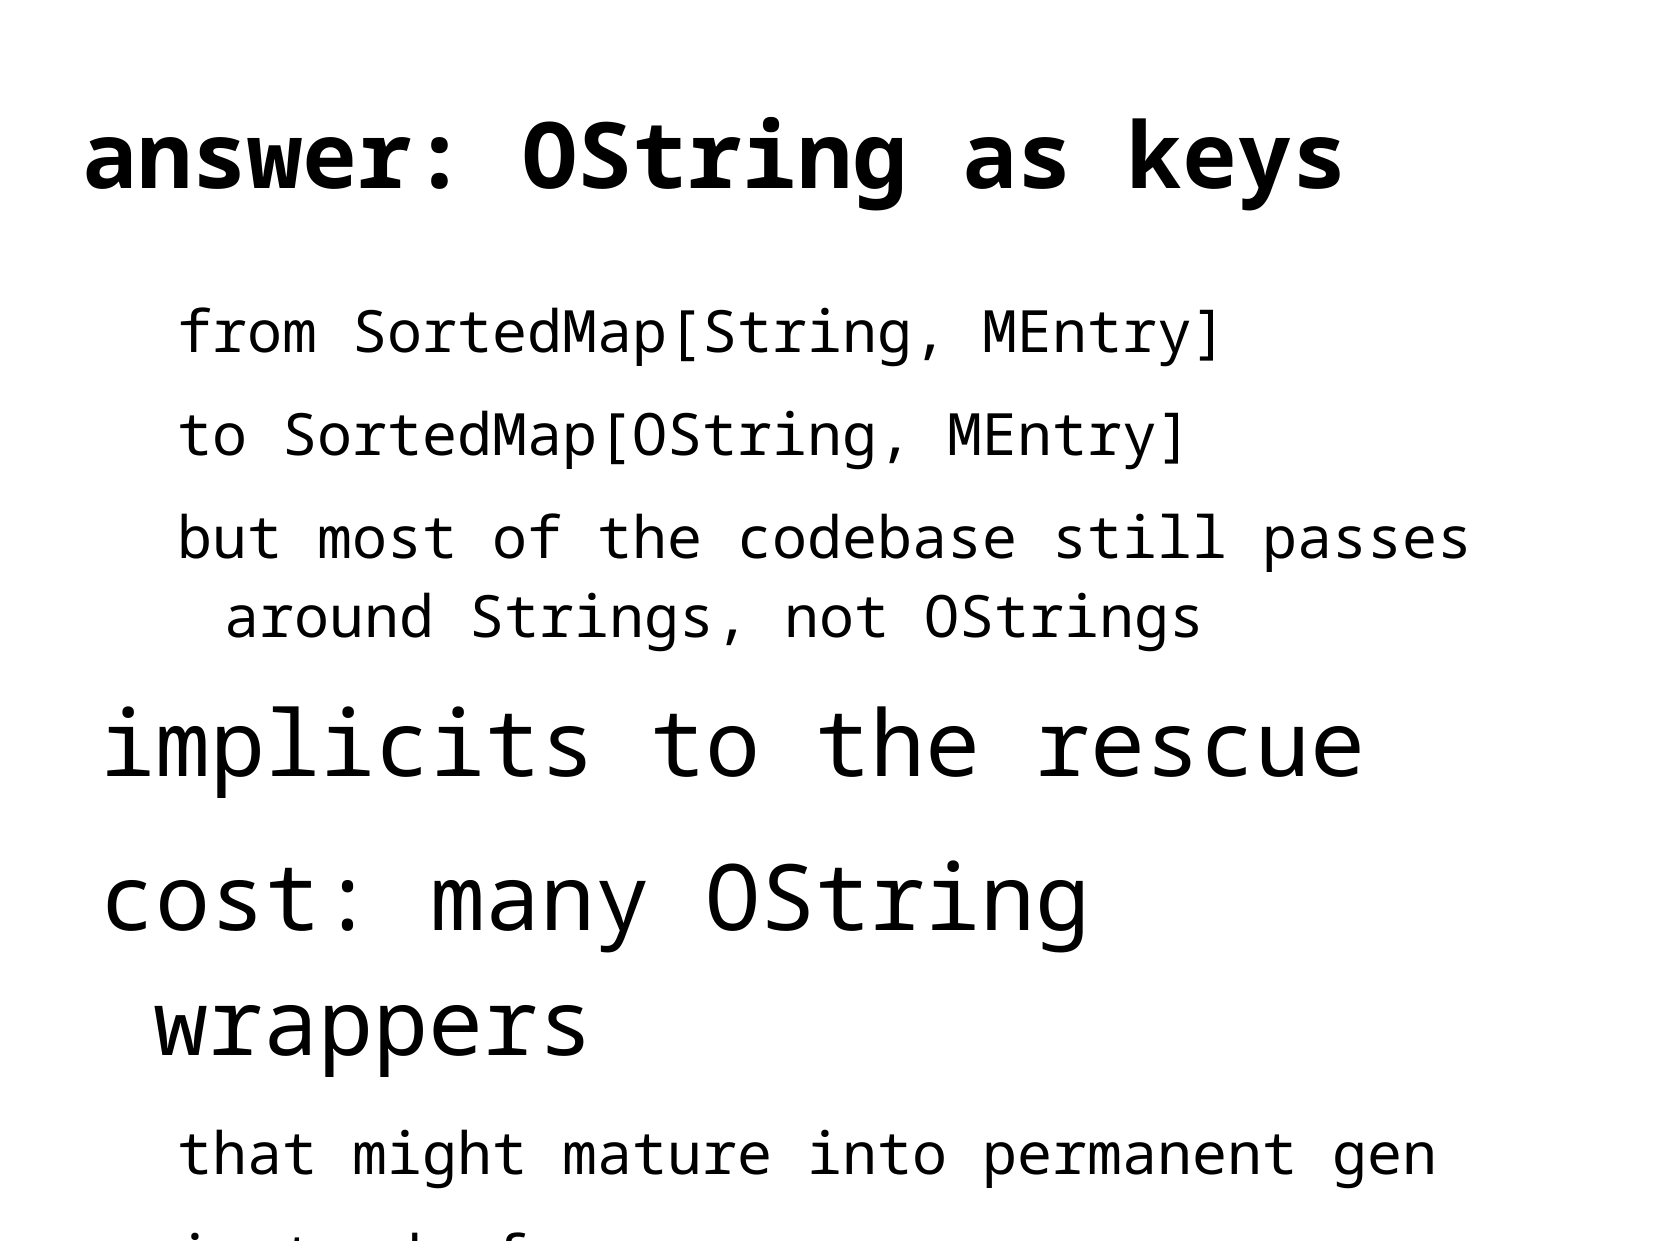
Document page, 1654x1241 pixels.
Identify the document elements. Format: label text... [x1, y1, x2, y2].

title answer: OString as keys [82, 56, 1571, 250]
list from SortedMap[String, MEntry] to SortedMap[OString, MEntry] but most of the codebase still passes around Strings, not OStrings implicits to the rescue cost: many OString wrappers that might mature into permanent gen instead of many many many many transient RichString wrappers [82, 290, 1571, 1239]
